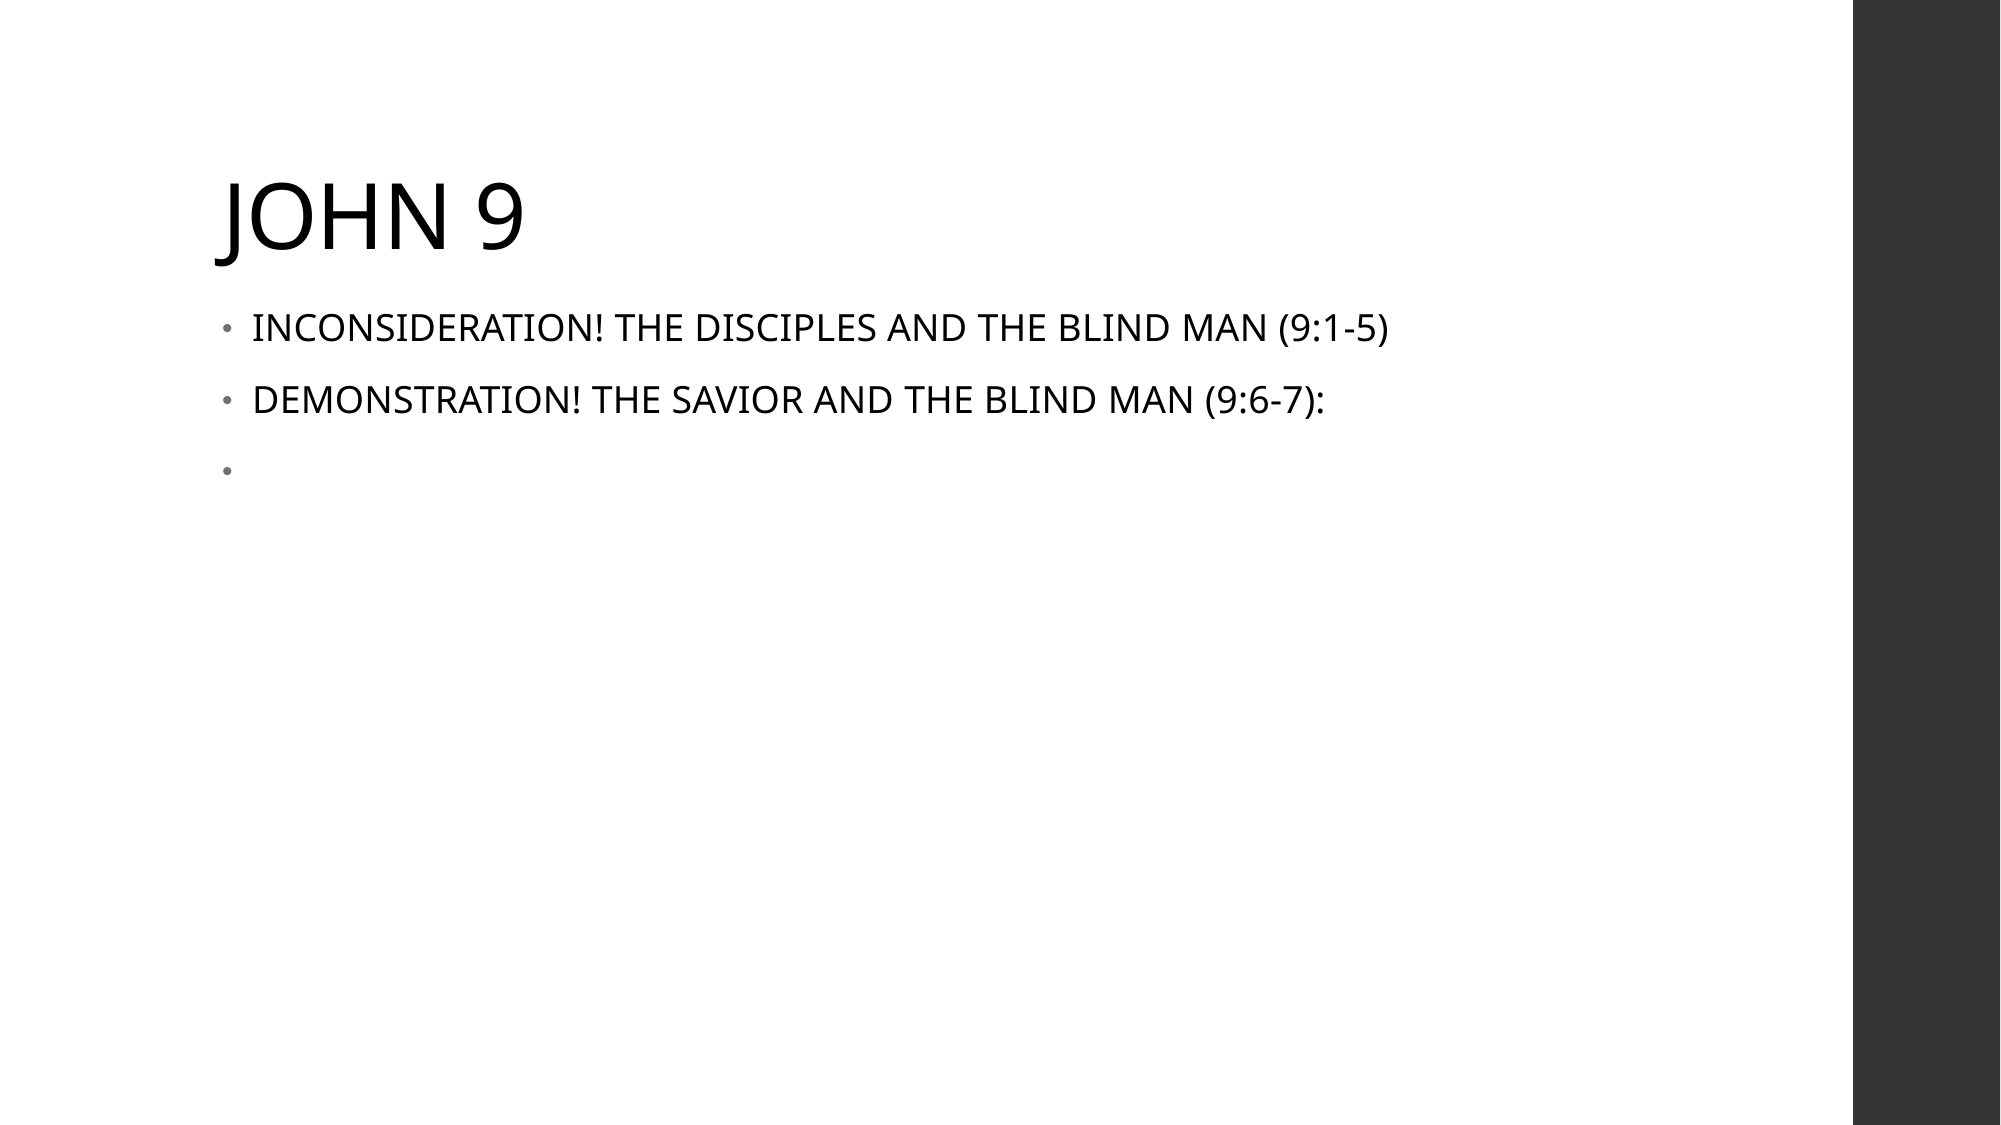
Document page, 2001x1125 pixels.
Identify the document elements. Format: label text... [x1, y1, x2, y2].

list INCONSIDERATION! THE DISCIPLES AND THE BLIND MAN (9:1-5) DEMONSTRATION! THE SAVIOR AND THE BLIND MAN (9:6-7): [206, 299, 1617, 1014]
title JOHN 9 [206, 60, 1797, 278]
